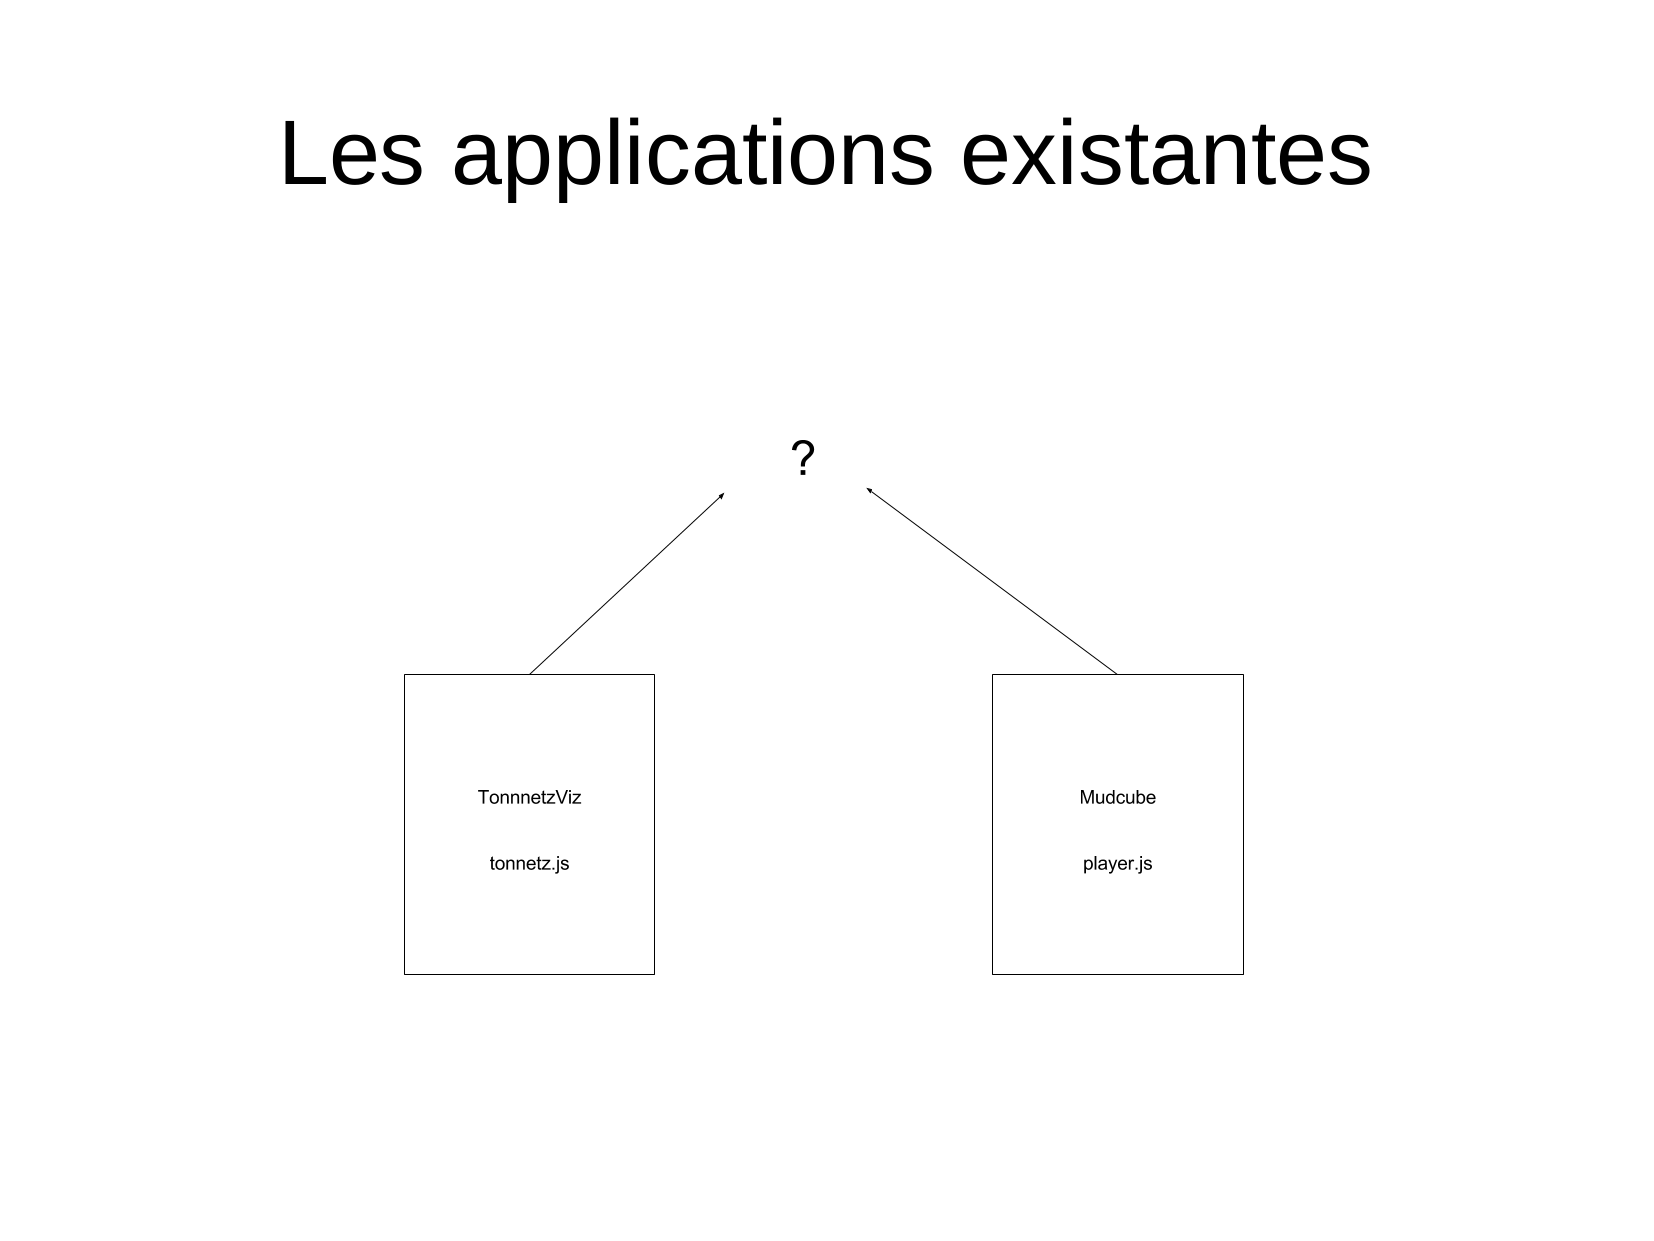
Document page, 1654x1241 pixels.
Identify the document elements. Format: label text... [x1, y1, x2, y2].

title Les applications existantes [82, 49, 1571, 257]
picture [347, 290, 1307, 1010]
